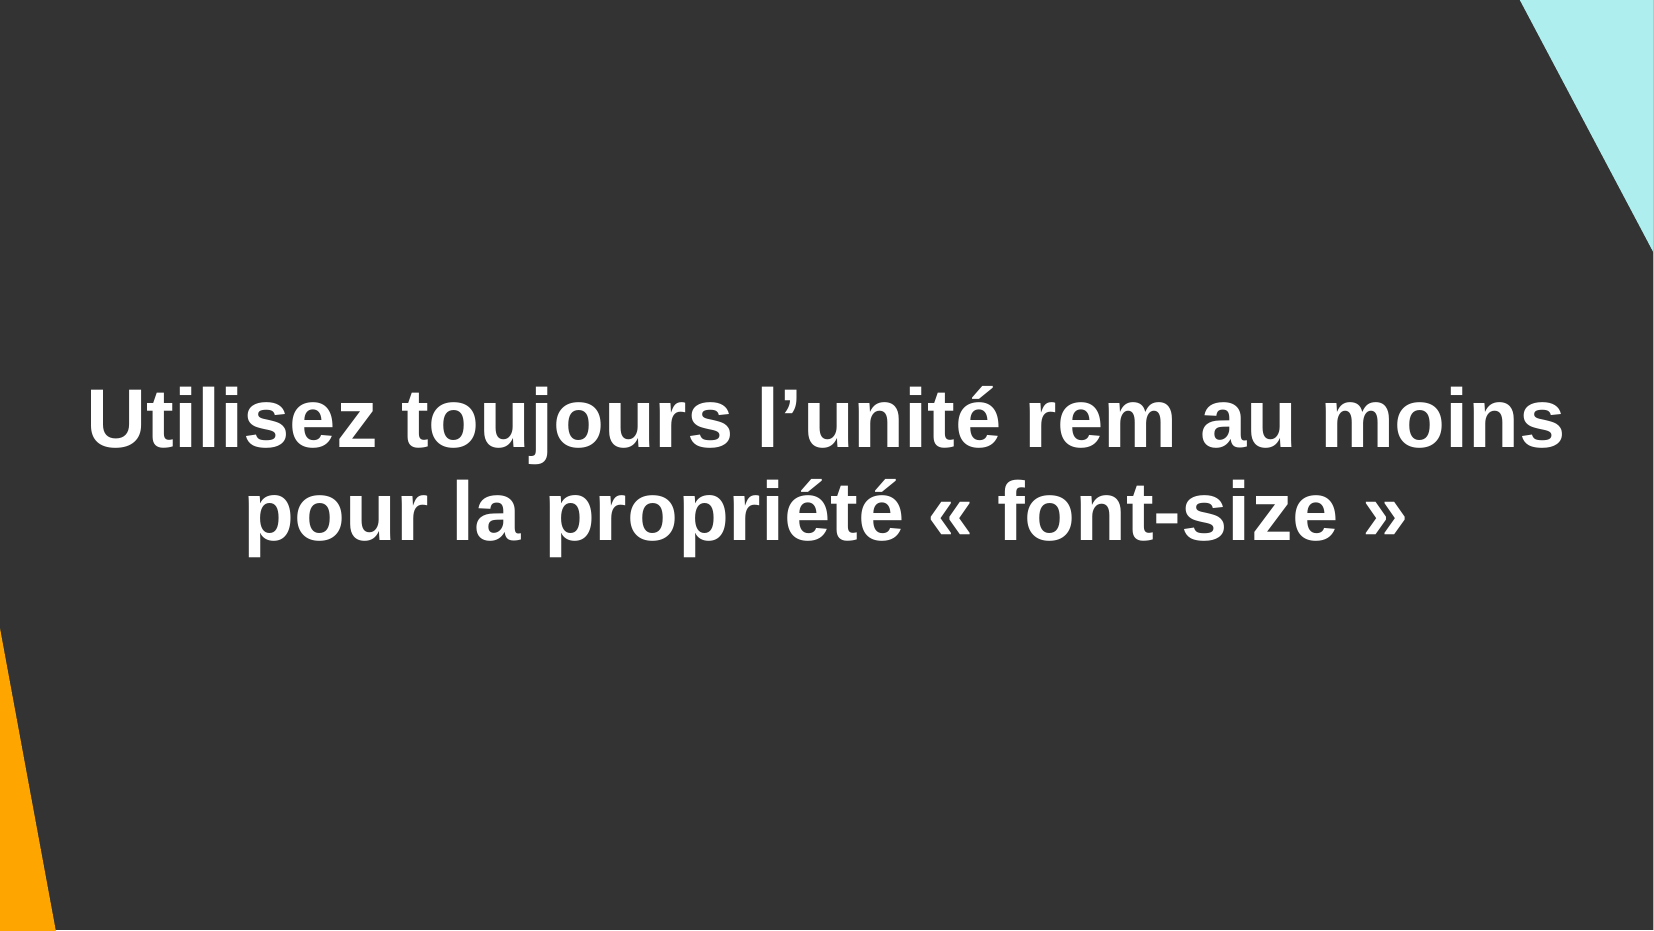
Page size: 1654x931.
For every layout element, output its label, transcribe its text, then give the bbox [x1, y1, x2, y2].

text_box [1519, 0, 1654, 254]
title Utilisez toujours l’unité rem au moins pour la propriété « font-size » [82, 372, 1571, 559]
text_box [0, 628, 56, 931]
